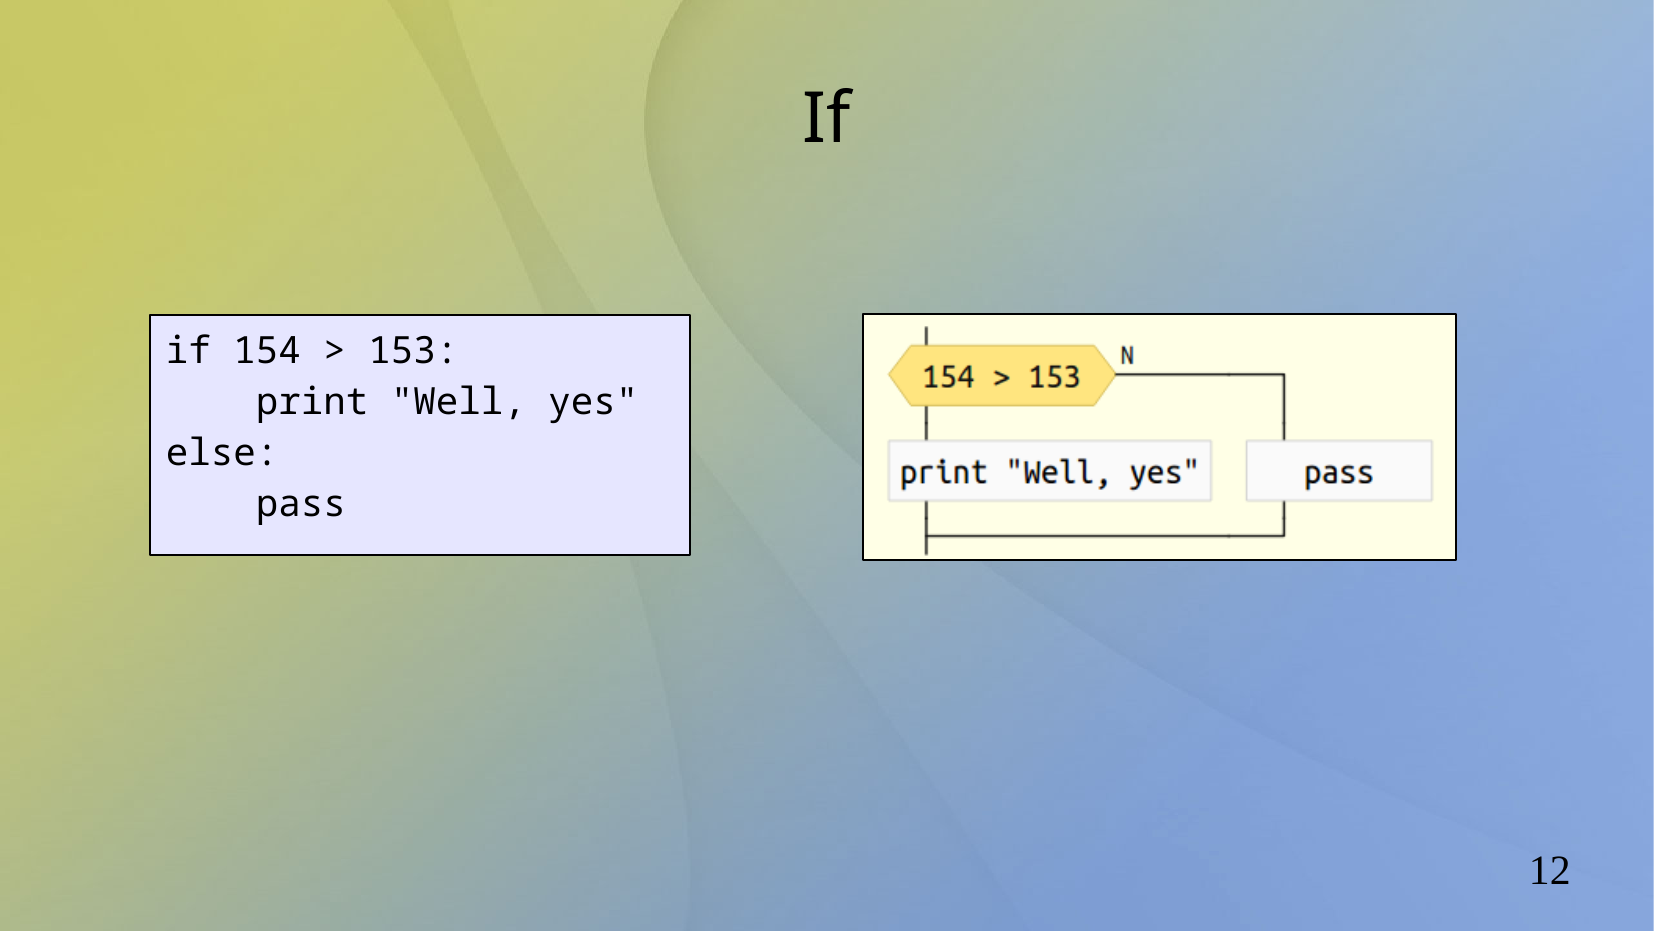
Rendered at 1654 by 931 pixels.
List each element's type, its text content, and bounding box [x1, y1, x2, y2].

text_box if 154 > 153: print "Well, yes" else: pass [150, 315, 691, 556]
title If [82, 37, 1571, 193]
picture [0, 0, 1654, 931]
